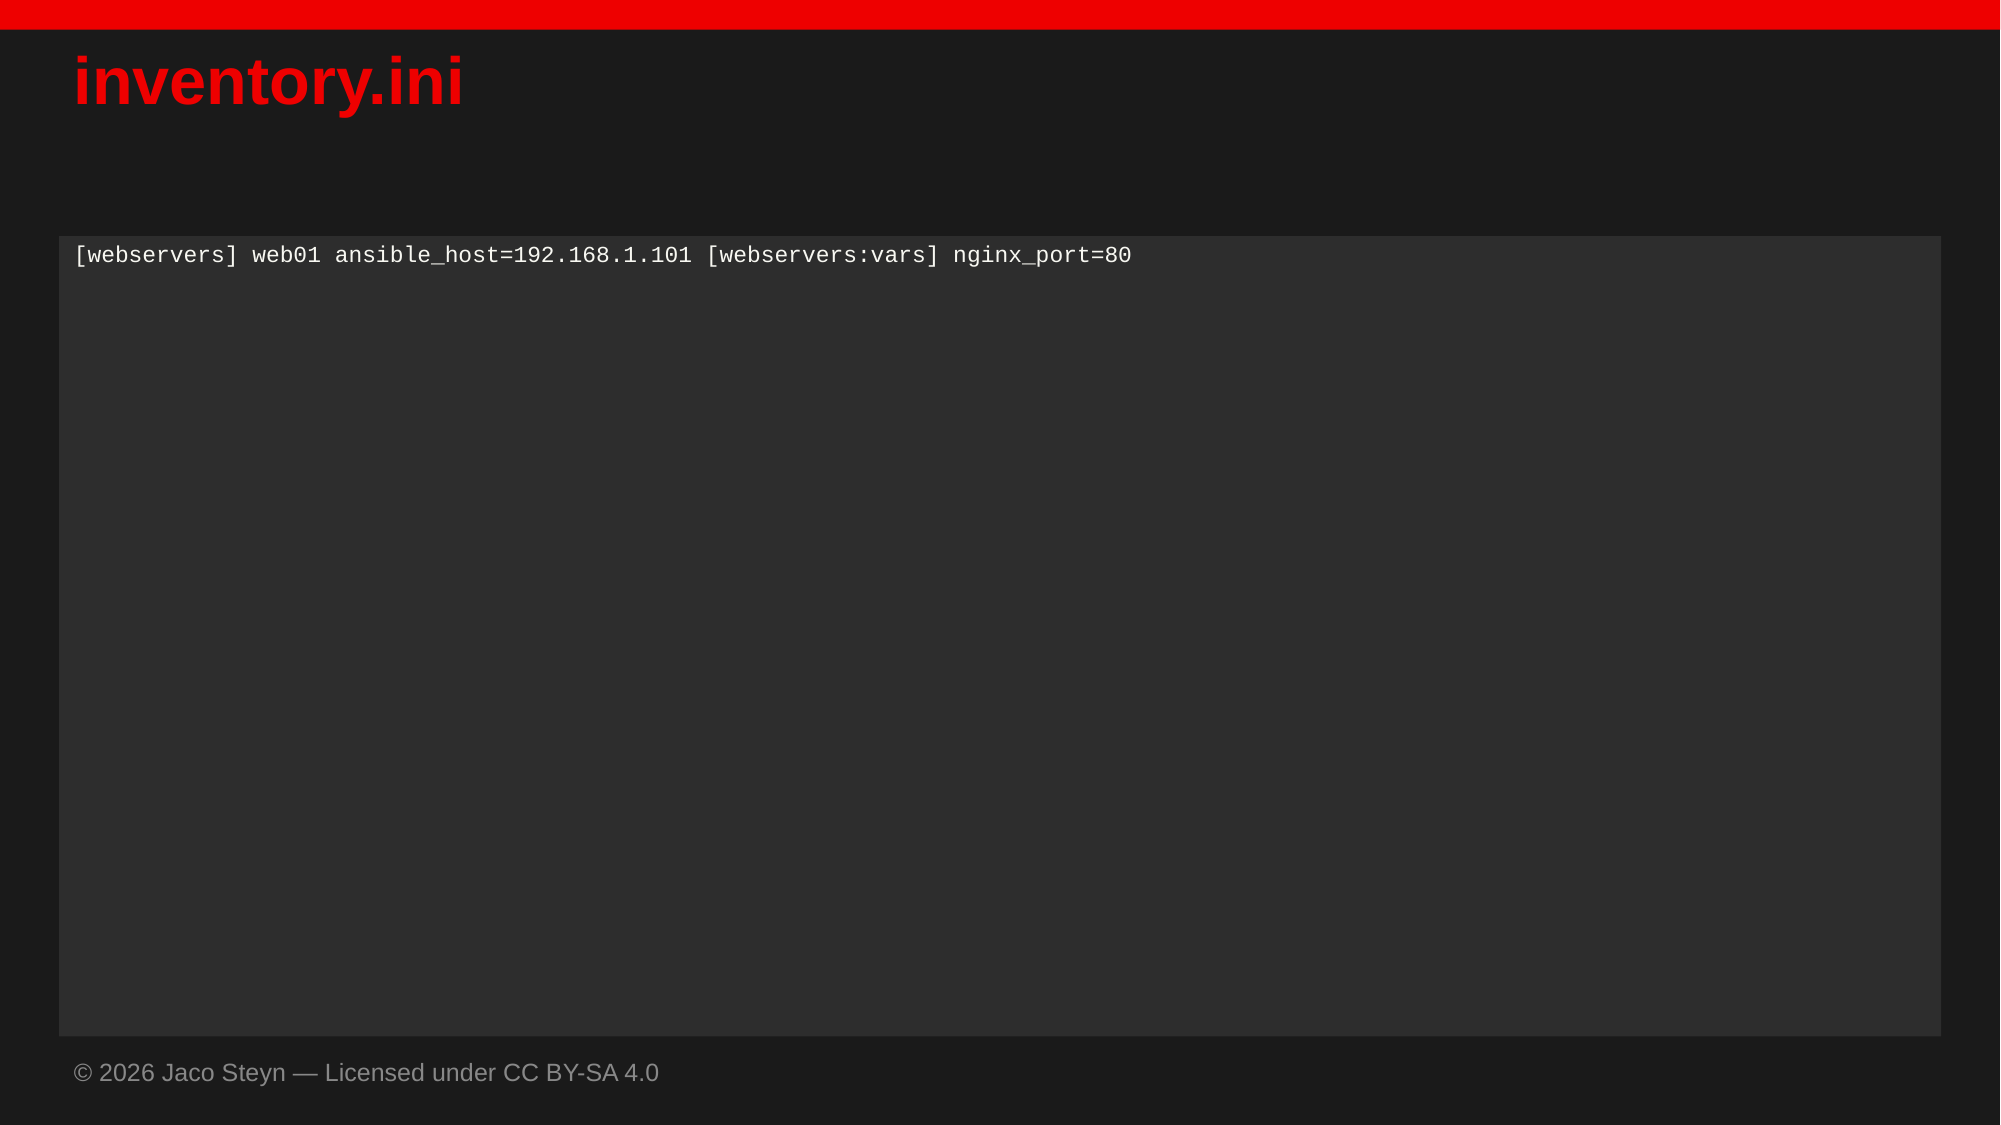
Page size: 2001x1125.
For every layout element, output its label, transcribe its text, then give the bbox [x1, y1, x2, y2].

text_box © 2026 Jaco Steyn — Licensed under CC BY-SA 4.0 [59, 1051, 1942, 1093]
text_box inventory.ini [59, 36, 1942, 208]
text_box [webservers] web01 ansible_host=192.168.1.101 [webservers:vars] nginx_port=80 [59, 236, 1942, 1037]
text_box [0, 0, 2001, 30]
